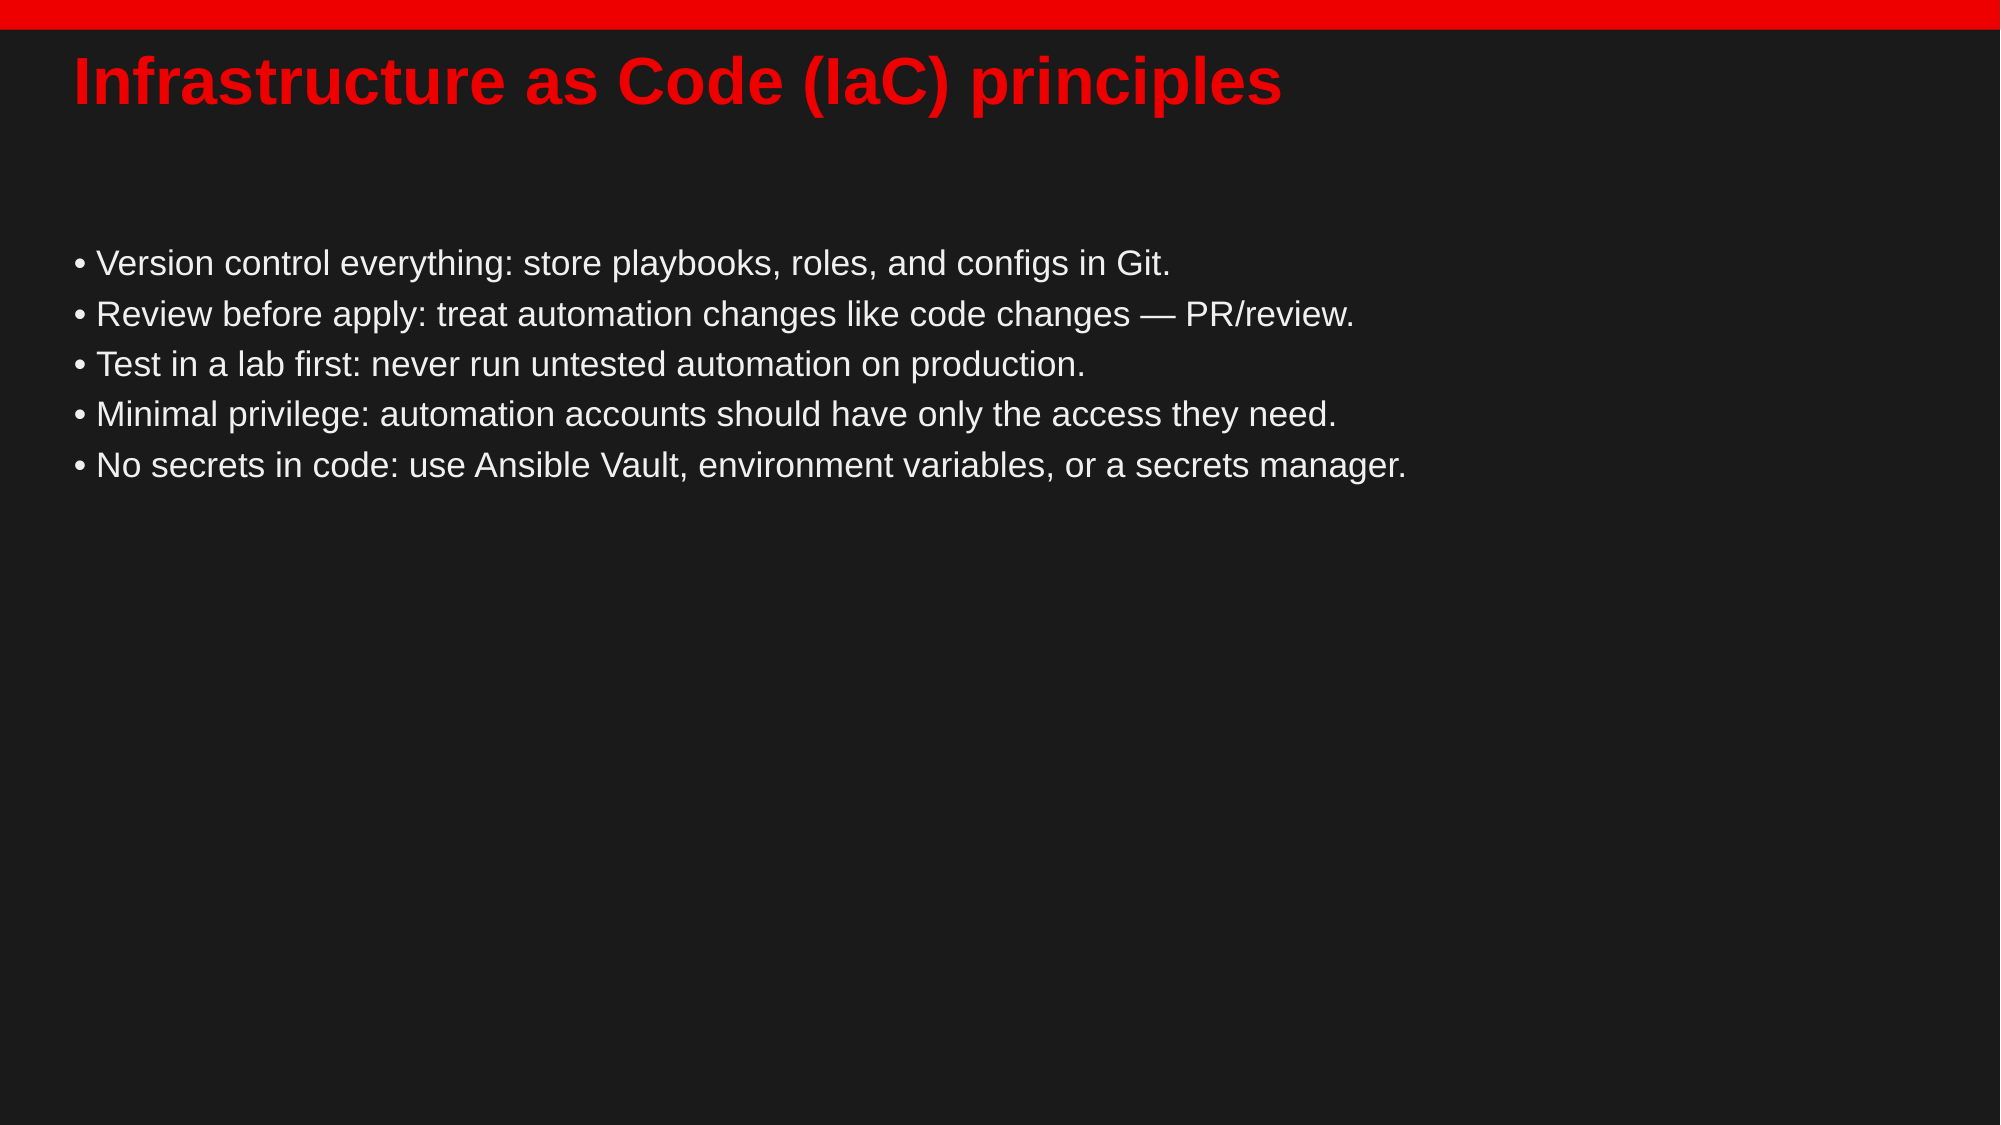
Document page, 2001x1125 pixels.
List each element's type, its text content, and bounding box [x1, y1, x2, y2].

text_box [0, 0, 2001, 30]
text_box Infrastructure as Code (IaC) principles [59, 36, 1942, 208]
text_box • Version control everything: store playbooks, roles, and configs in Git. • Review before apply: treat automation changes like code changes — PR/review. • Test in a lab first: never run untested automation on production. • Minimal privilege: automation accounts should have only the access they need. • No secrets in code: use Ansible Vault, environment variables, or a secrets manager. [59, 236, 1942, 1037]
